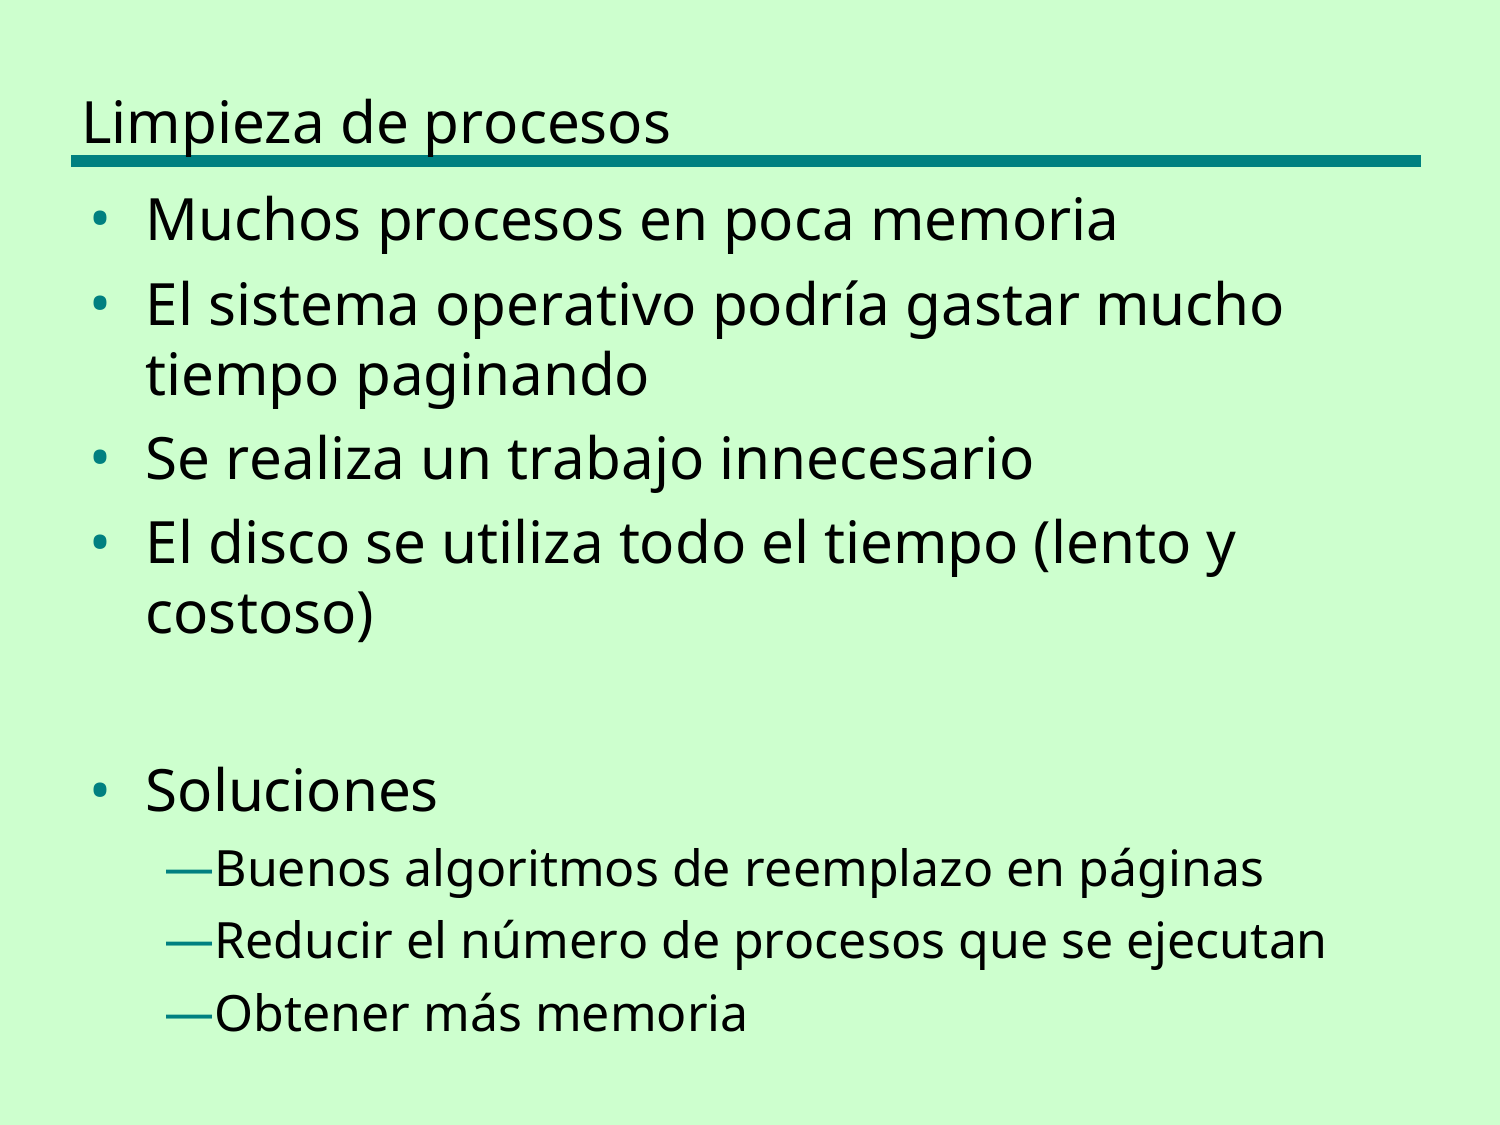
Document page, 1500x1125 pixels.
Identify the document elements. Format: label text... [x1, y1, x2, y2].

list Muchos procesos en poca memoria El sistema operativo podría gastar mucho tiempo paginando Se realiza un trabajo innecesario El disco se utiliza todo el tiempo (lento y costoso) Soluciones Buenos algoritmos de reemplazo en páginas Reducir el número de procesos que se ejecutan Obtener más memoria [74, 174, 1417, 1101]
title Limpieza de procesos [66, 24, 1413, 163]
